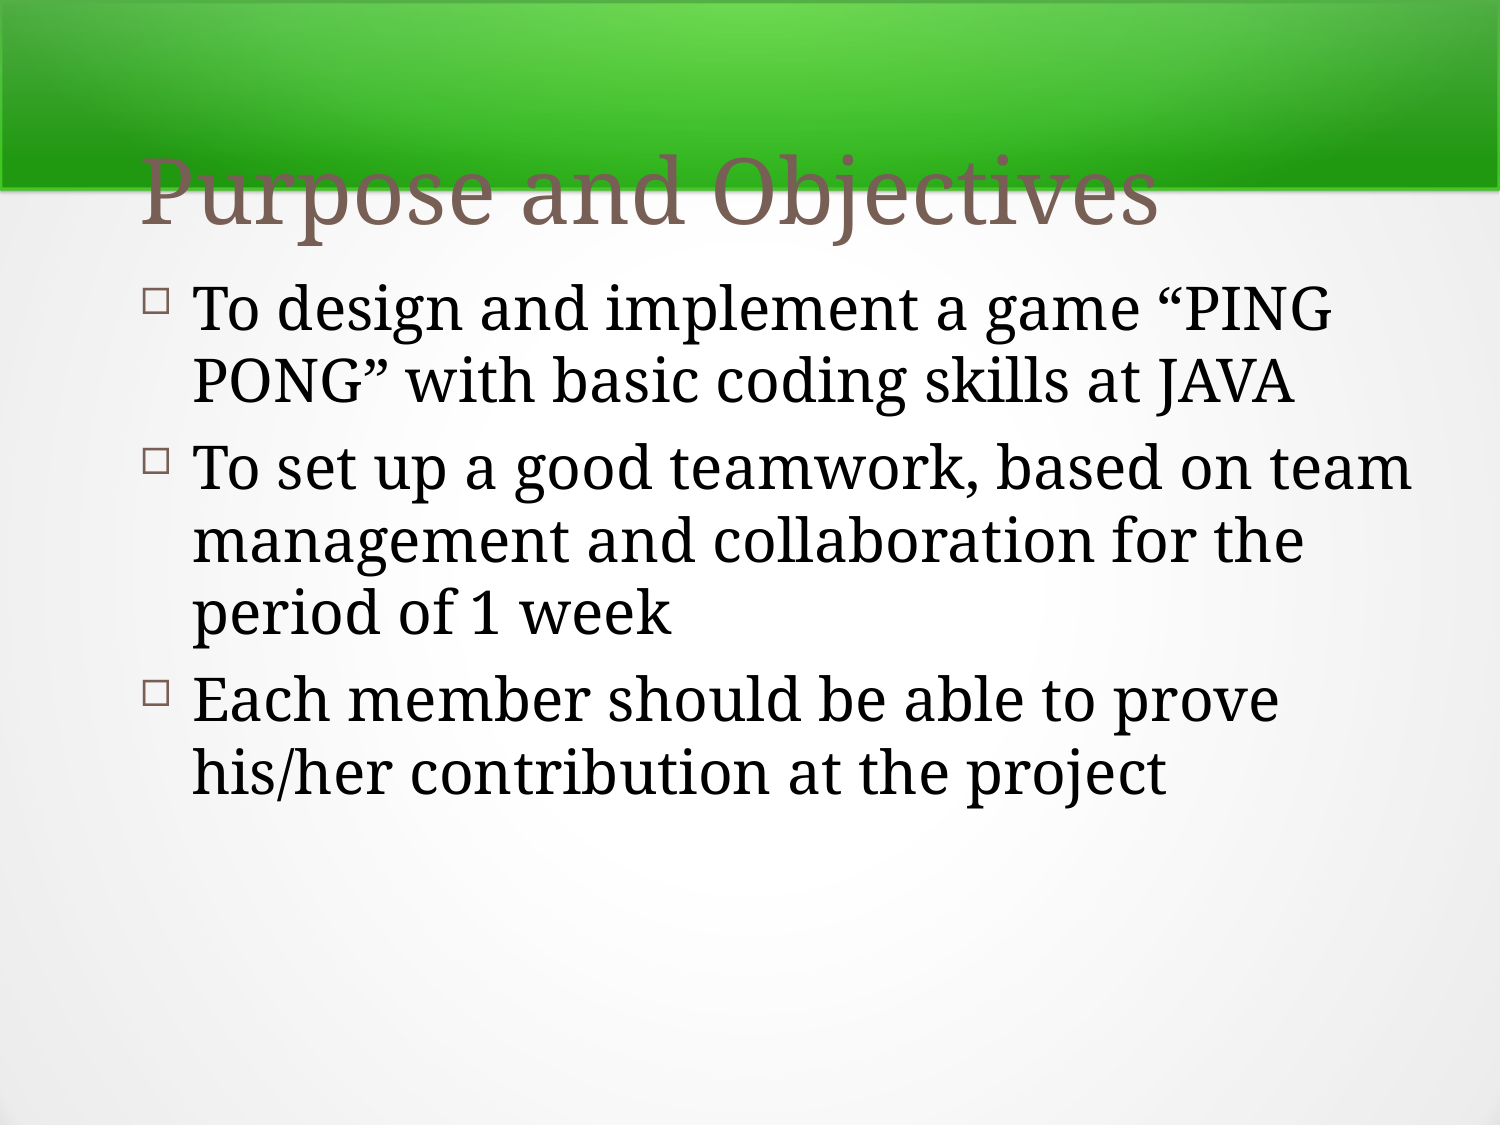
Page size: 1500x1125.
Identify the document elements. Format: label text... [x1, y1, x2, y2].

list To design and implement a game “PING PONG” with basic coding skills at JAVA To set up a good teamwork, based on team management and collaboration for the period of 1 week Each member should be able to prove his/her contribution at the project [125, 262, 1438, 1013]
title Purpose and Objectives [125, 62, 1438, 250]
